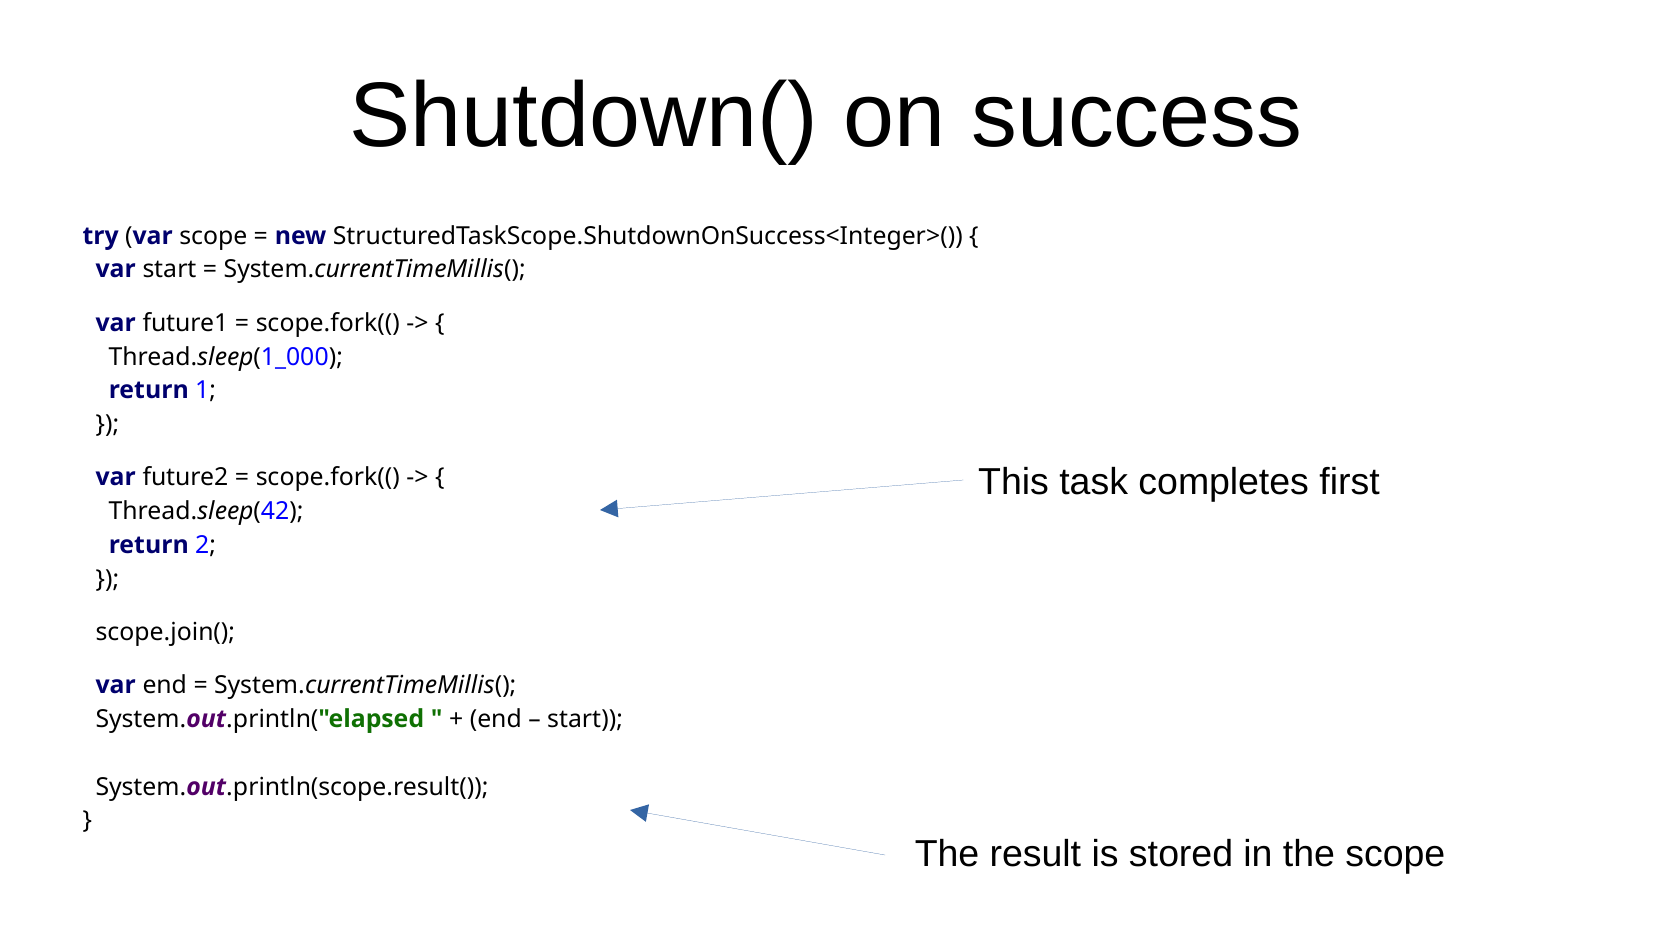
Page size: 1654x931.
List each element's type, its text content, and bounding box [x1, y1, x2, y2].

text_box The result is stored in the scope [900, 825, 1461, 882]
list try (var scope = new StructuredTaskScope.ShutdownOnSuccess<Integer>()) { var start = System.currentTimeMillis(); var future1 = scope.fork(() -> { Thread.sleep(1_000); return 1; }); var future2 = scope.fork(() -> { Thread.sleep(42); return 2; }); scope.join(); var end = System.currentTimeMillis(); System.out.println("elapsed " + (end – start)); System.out.println(scope.result()); } [82, 217, 1571, 841]
title Shutdown() on success [63, 12, 1590, 218]
text_box This task completes first [963, 453, 1396, 511]
